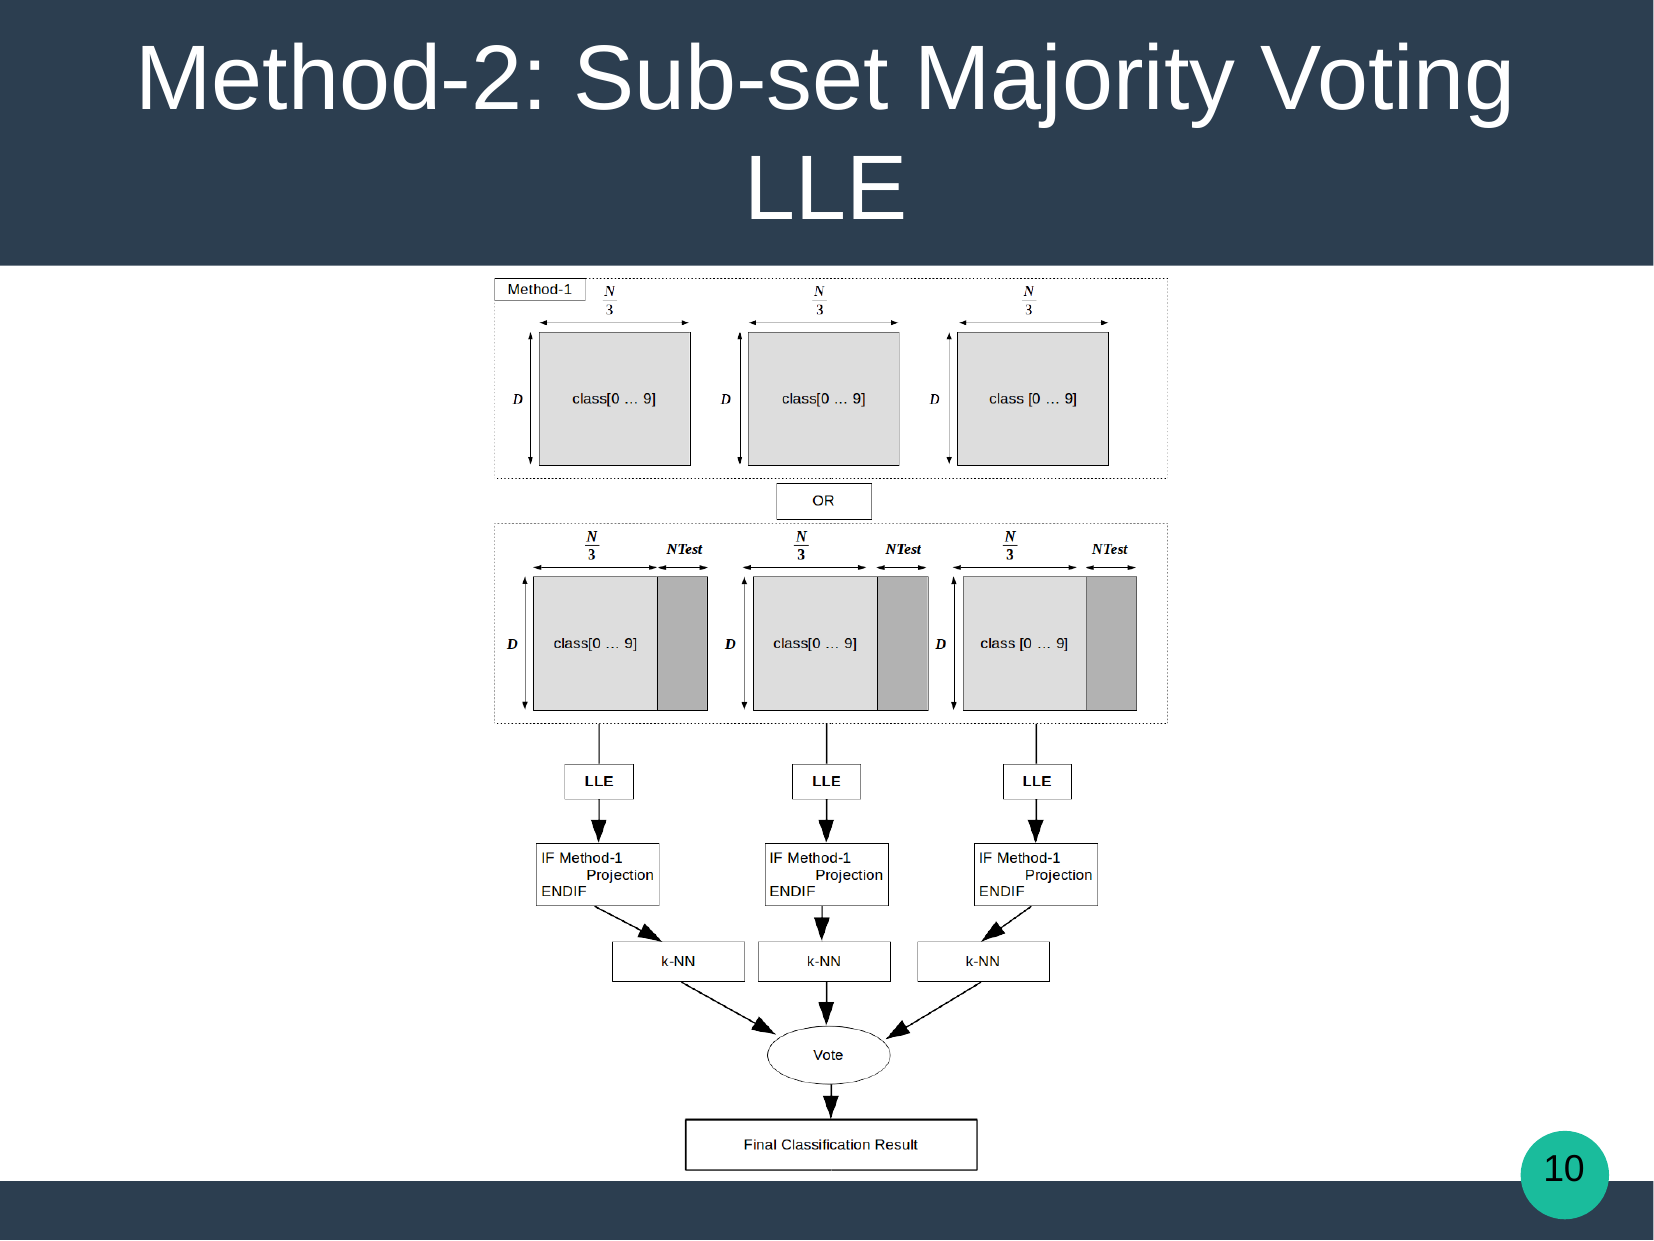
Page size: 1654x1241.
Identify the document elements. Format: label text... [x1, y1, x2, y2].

text_box Method-2: Sub-set Majority Voting LLE [934, 49, 971, 99]
text_box Method-2: Sub-set Majority Voting LLE [699, 66, 724, 104]
picture [480, 269, 1182, 1178]
text_box Method-2: Sub-set Majority Voting LLE [402, 66, 427, 104]
text_box Method-2: Sub-set Majority Voting LLE [58, 49, 1595, 207]
text_box <number> [1528, 1140, 1654, 1223]
text_box Method-2: Sub-set Majority Voting LLE [1271, 49, 1310, 101]
text_box Method-2: Sub-set Majority Voting LLE [155, 49, 192, 99]
